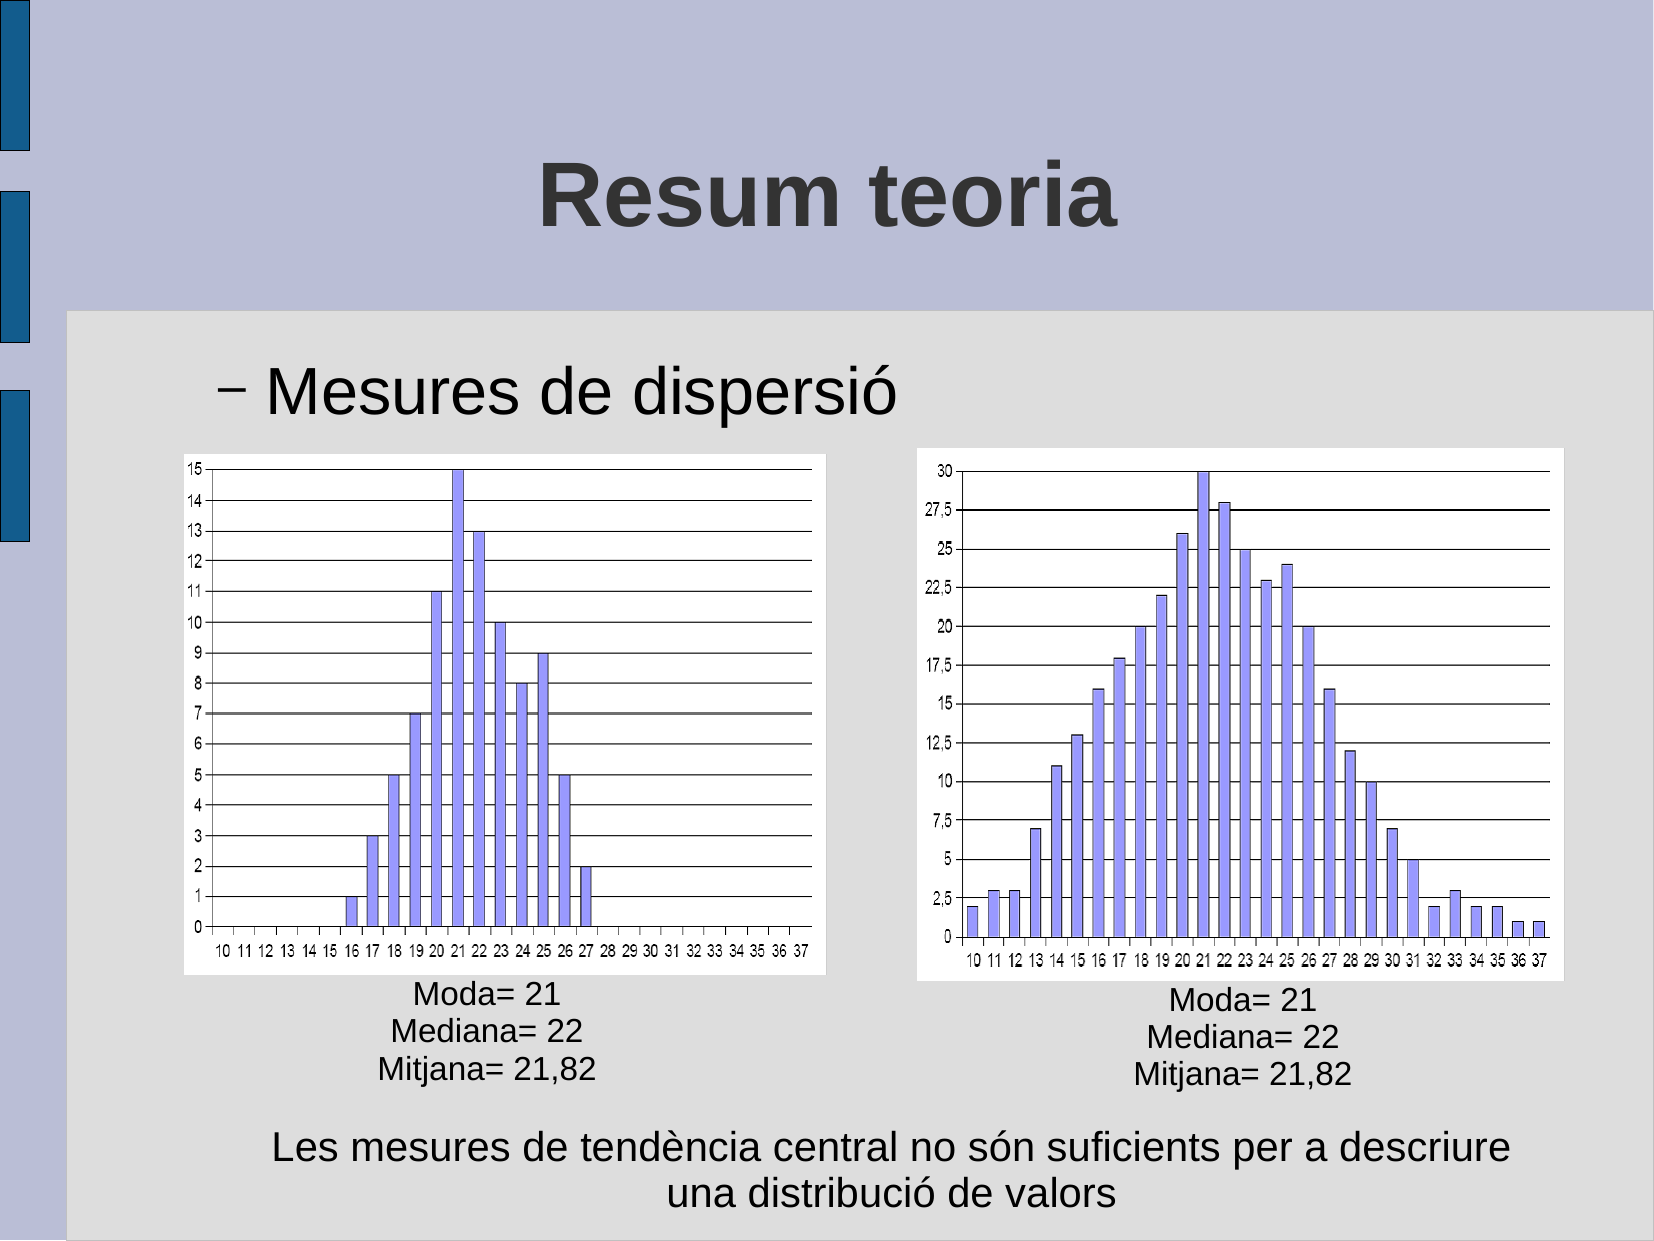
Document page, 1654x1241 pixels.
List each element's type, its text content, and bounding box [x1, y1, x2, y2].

picture [917, 448, 1565, 981]
text_box Mesures de dispersió [124, 354, 1565, 504]
title Resum teoria [121, 91, 1534, 299]
text_box Moda= 21 Mediana= 22 Mitjana= 21,82 [1080, 974, 1406, 1102]
text_box Les mesures de tendència central no són suficients per a descriure una distribució de valors [242, 1116, 1542, 1225]
text_box Moda= 21 Mediana= 22 Mitjana= 21,82 [324, 968, 650, 1096]
picture [184, 454, 827, 975]
